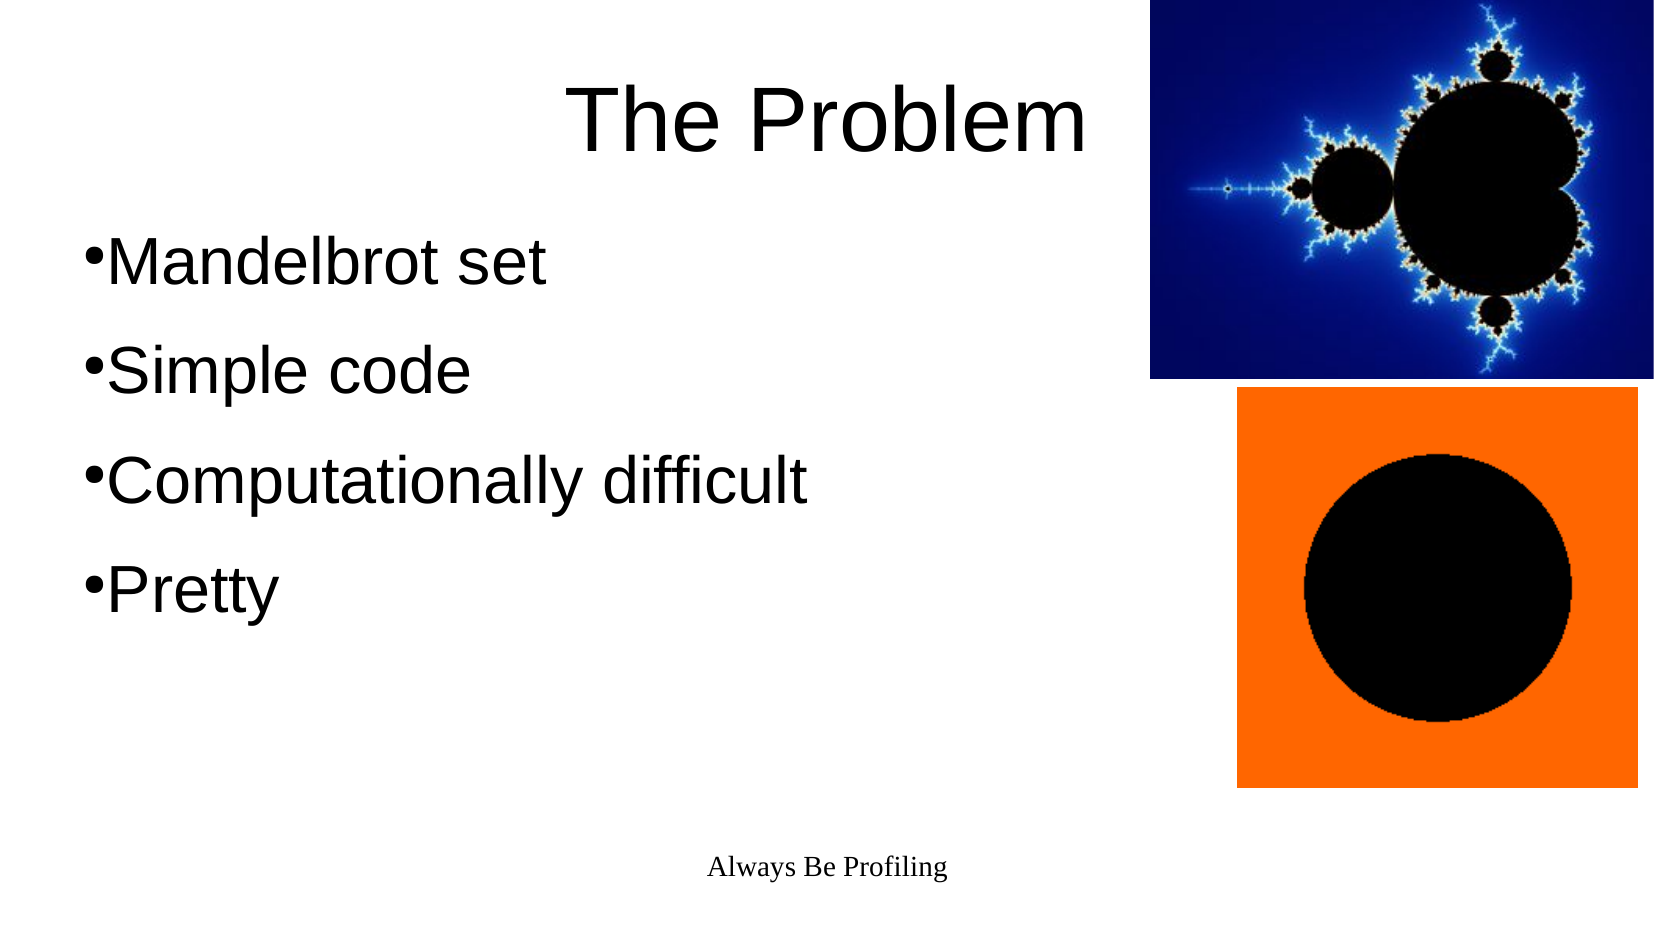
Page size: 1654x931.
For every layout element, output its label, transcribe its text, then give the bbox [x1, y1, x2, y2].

title The Problem [82, 37, 1150, 193]
text_box Always Be Profiling [565, 847, 1090, 912]
list Mandelbrot set Simple code Computationally difficult Pretty [82, 217, 1571, 758]
picture [1150, 0, 1654, 379]
picture [1237, 387, 1638, 788]
